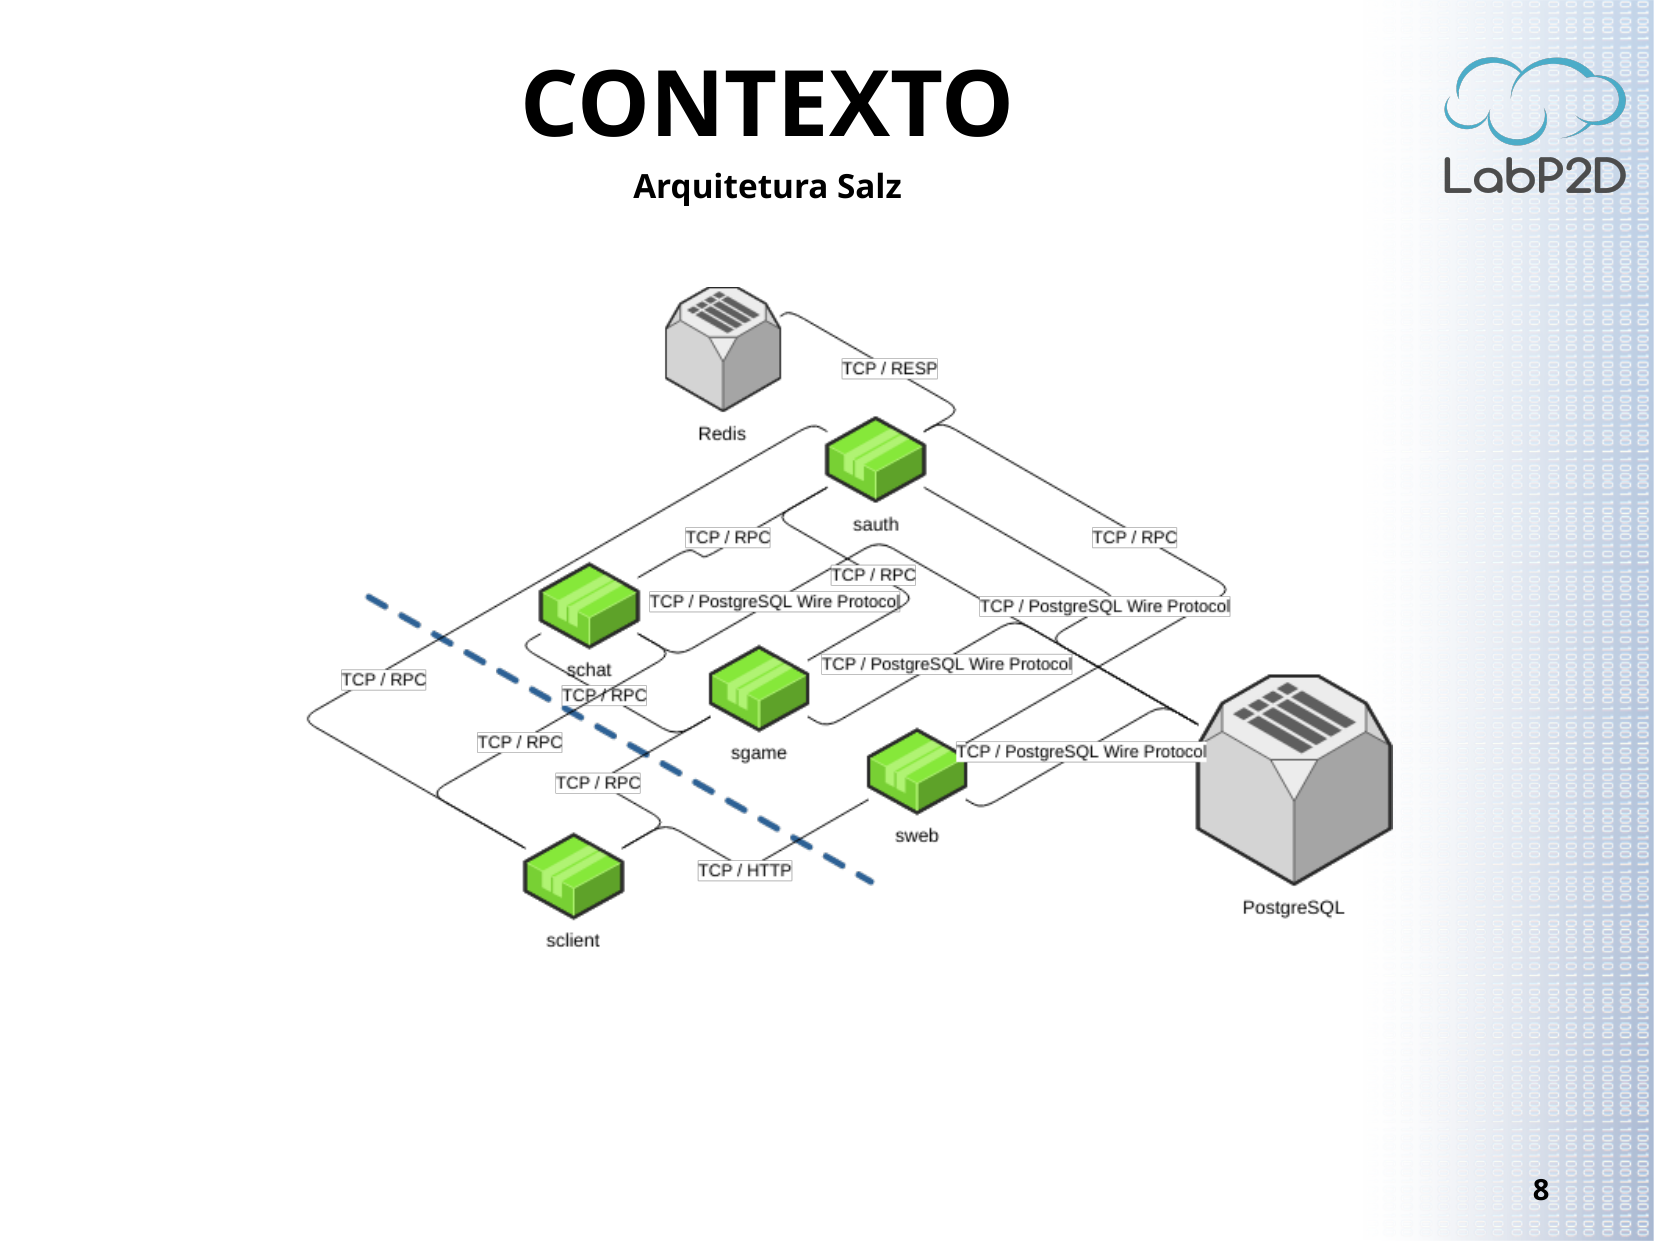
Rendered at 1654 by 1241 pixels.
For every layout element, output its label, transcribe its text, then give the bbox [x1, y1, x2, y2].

title CONTEXTO Arquitetura Salz [82, 19, 1453, 227]
picture [301, 1, 1654, 1240]
